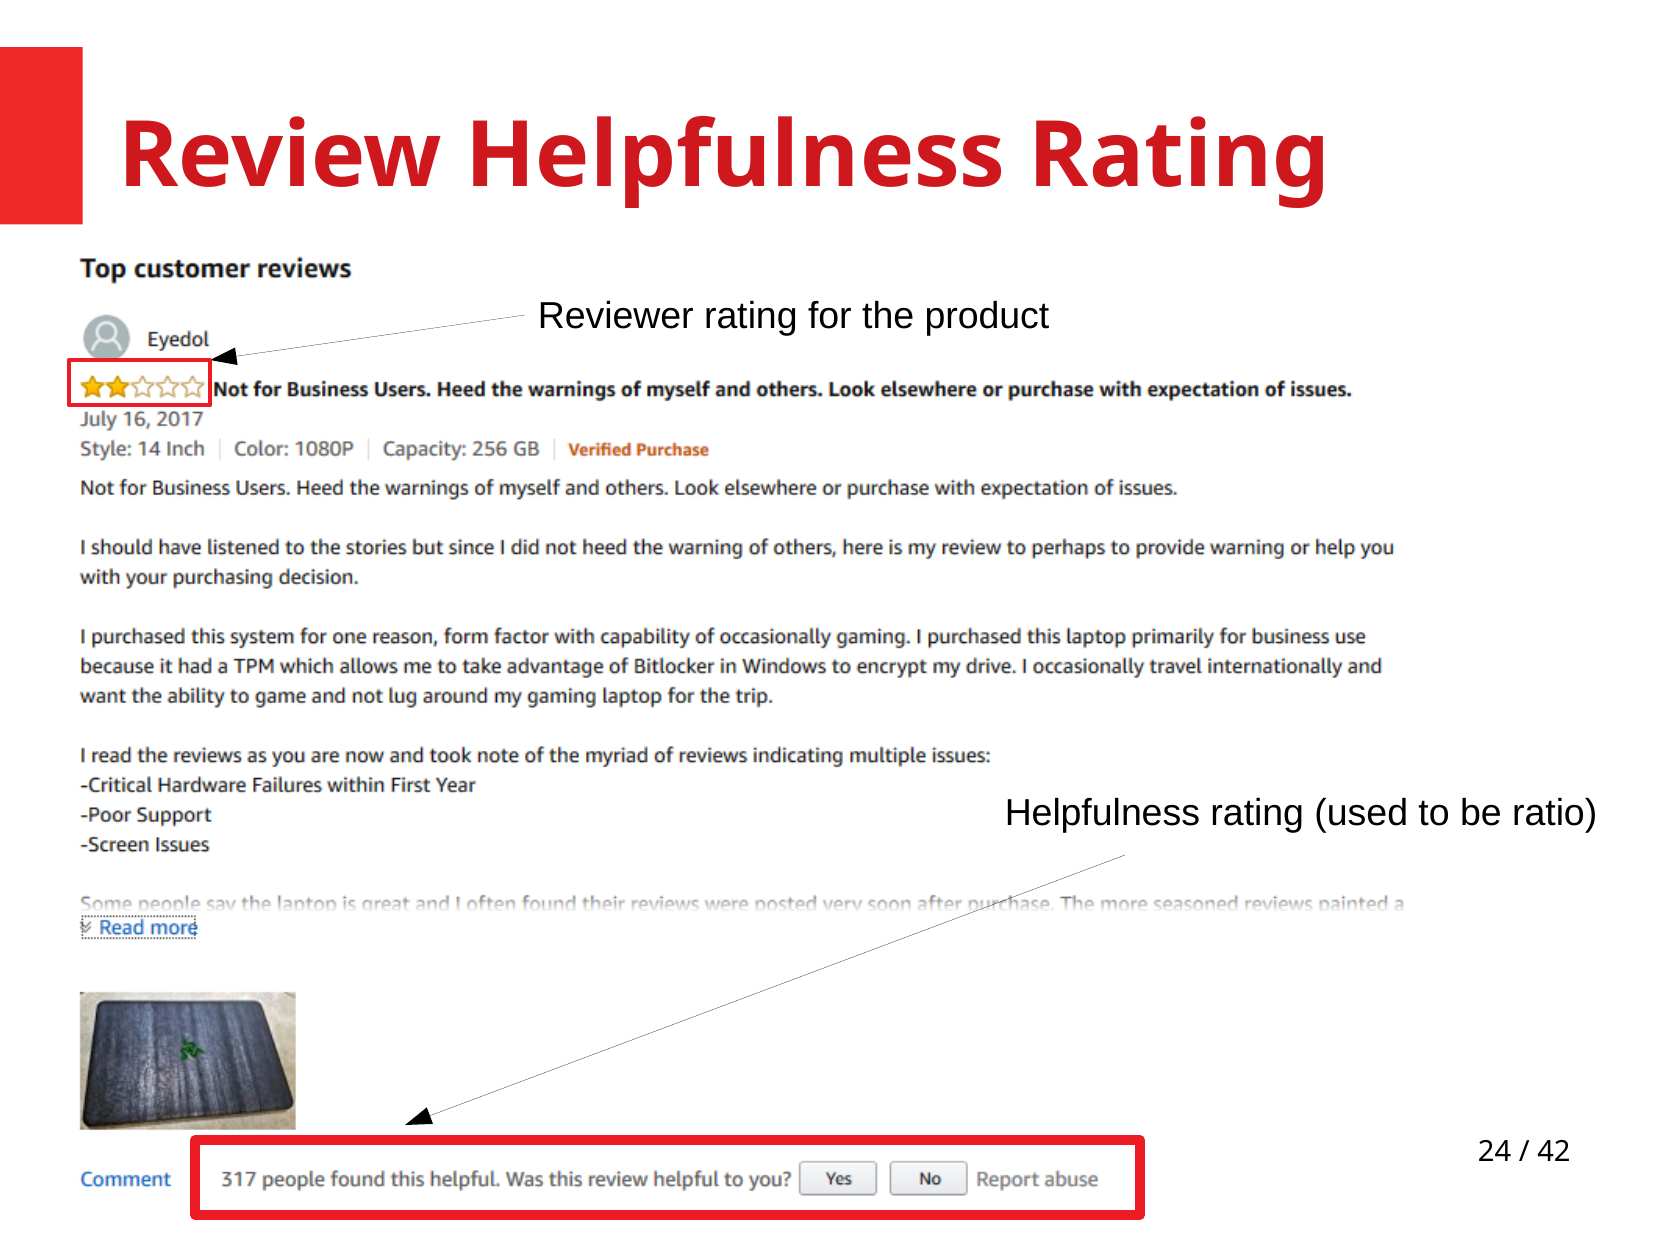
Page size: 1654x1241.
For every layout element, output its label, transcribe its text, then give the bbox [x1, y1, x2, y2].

picture [60, 240, 1440, 1202]
picture [200, 1145, 1135, 1202]
text_box Helpfulness rating (used to be ratio) [990, 783, 1613, 841]
text_box Reviewer rating for the product [523, 286, 1065, 344]
title Review Helpfulness Rating [118, 49, 1571, 257]
